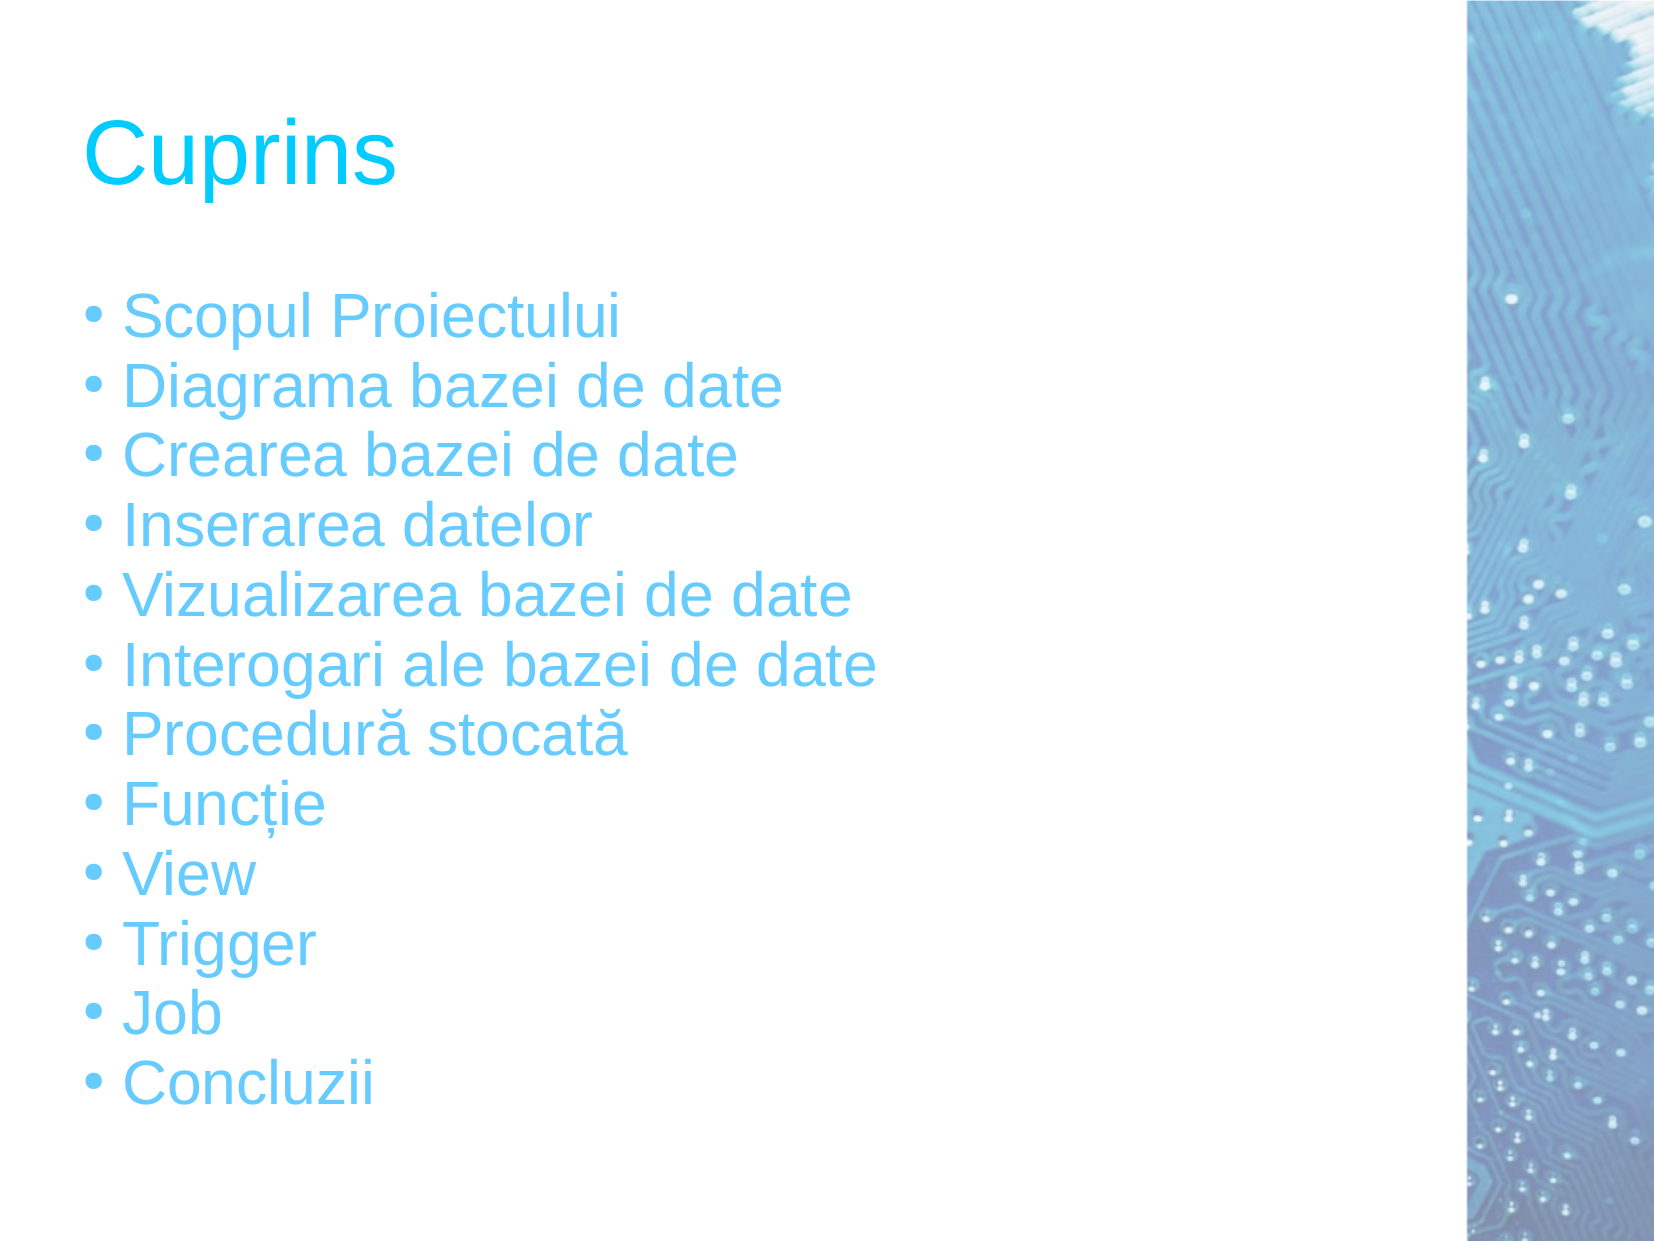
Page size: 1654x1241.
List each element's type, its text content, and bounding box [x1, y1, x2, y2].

subtitle Scopul Proiectului Diagrama bazei de date Crearea bazei de date Inserarea datelor Vizualizarea bazei de date Interogari ale bazei de date Procedură stocată Funcție View Trigger Job Concluzii [82, 282, 1466, 1117]
title Cuprins [82, 49, 1466, 257]
picture [1466, 0, 1654, 1241]
